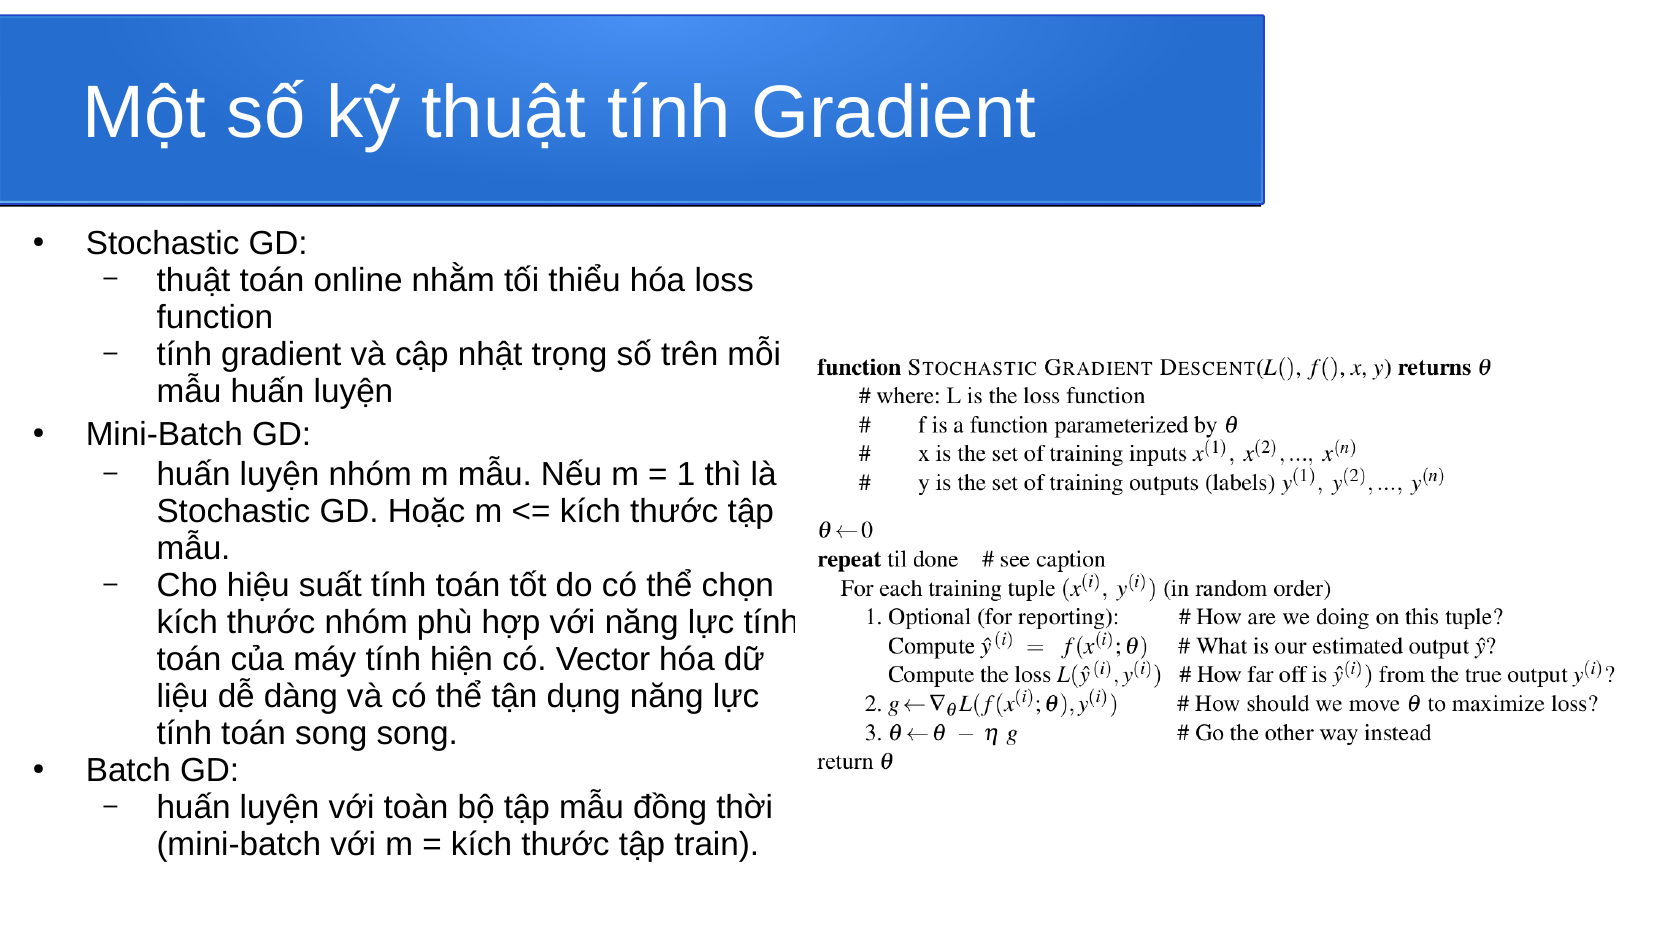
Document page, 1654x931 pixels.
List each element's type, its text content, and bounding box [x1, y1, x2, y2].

list Stochastic GD: thuật toán online nhằm tối thiểu hóa loss function tính gradient và cập nhật trọng số trên mỗi mẫu huấn luyện Mini-Batch GD: huấn luyện nhóm m mẫu. Nếu m = 1 thì là Stochastic GD. Hoặc m <= kích thước tập mẫu. Cho hiệu suất tính toán tốt do có thể chọn kích thước nhóm phù hợp với năng lực tính toán của máy tính hiện có. Vector hóa dữ liệu dễ dàng và có thể tận dụng năng lực tính toán song song. Batch GD: huấn luyện với toàn bộ tập mẫu đồng thời (mini-batch với m = kích thước tập train). [15, 224, 809, 901]
picture [795, 343, 1623, 781]
title Một số kỹ thuật tính Gradient [82, 35, 1235, 189]
